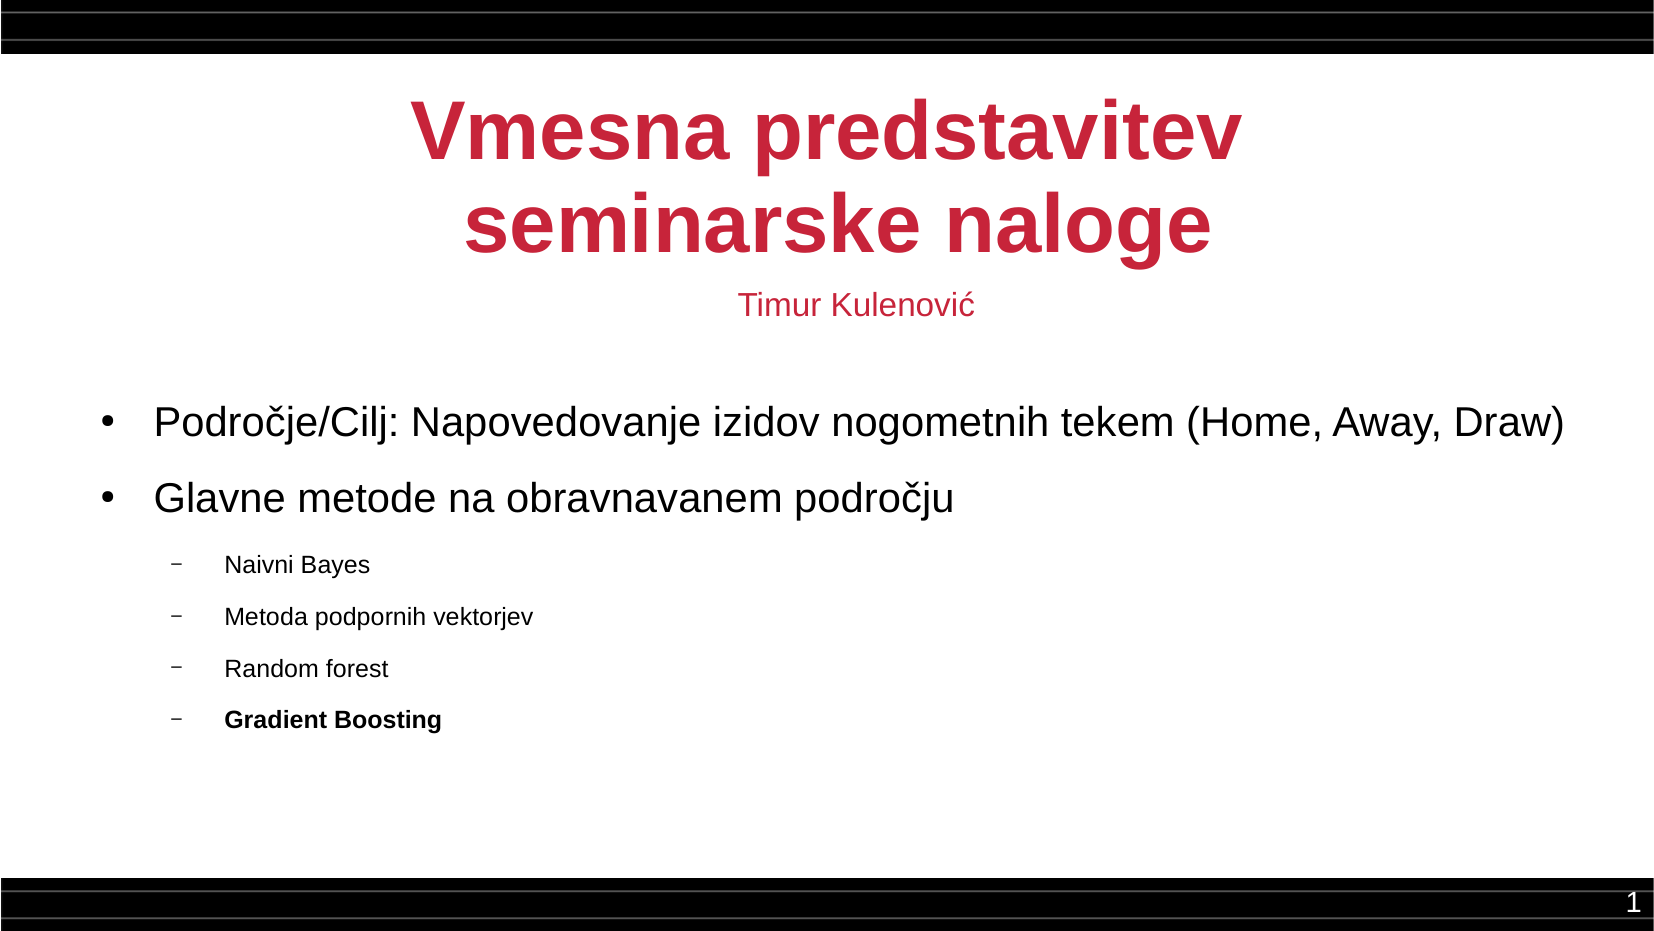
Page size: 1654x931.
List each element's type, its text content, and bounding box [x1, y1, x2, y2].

title Timur Kulenović [112, 285, 1601, 324]
picture [1, 878, 1654, 931]
list Področje/Cilj: Napovedovanje izidov nogometnih tekem (Home, Away, Draw) Glavne metode na obravnavanem področju Naivni Bayes Metoda podpornih vektorjev Random forest Gradient Boosting [82, 323, 1571, 837]
title Vmesna predstavitev seminarske naloge [82, 84, 1571, 271]
picture [1, 0, 1654, 54]
